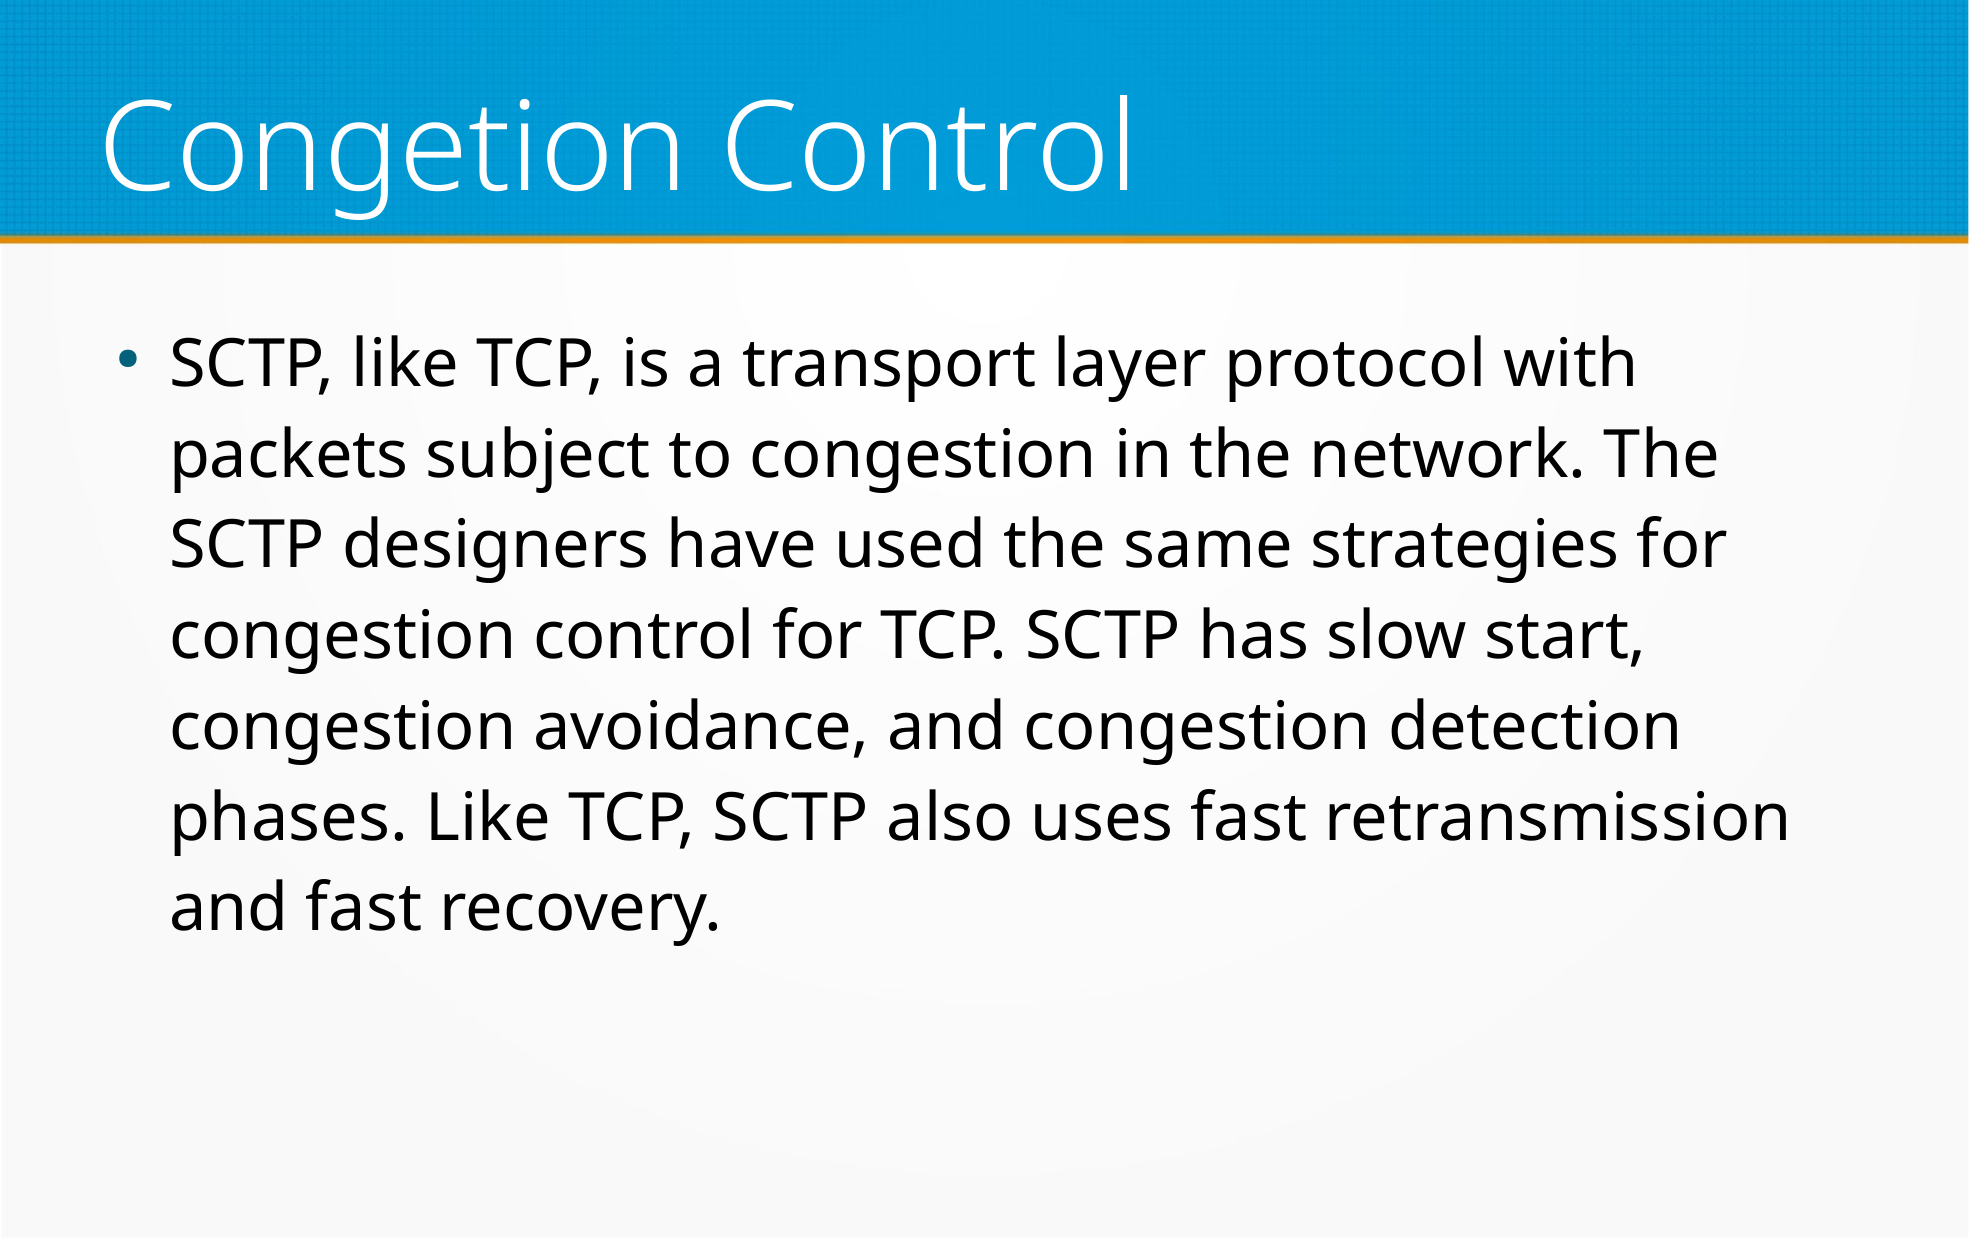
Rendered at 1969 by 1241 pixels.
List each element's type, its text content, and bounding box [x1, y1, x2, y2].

picture [0, 233, 1969, 1241]
title Congetion Control [98, 19, 1870, 227]
list SCTP, like TCP, is a transport layer protocol with packets subject to congestion in the network. The SCTP designers have used the same strategies for congestion control for TCP. SCTP has slow start, congestion avoidance, and congestion detection phases. Like TCP, SCTP also uses fast retransmission and fast recovery. [98, 315, 1861, 1081]
